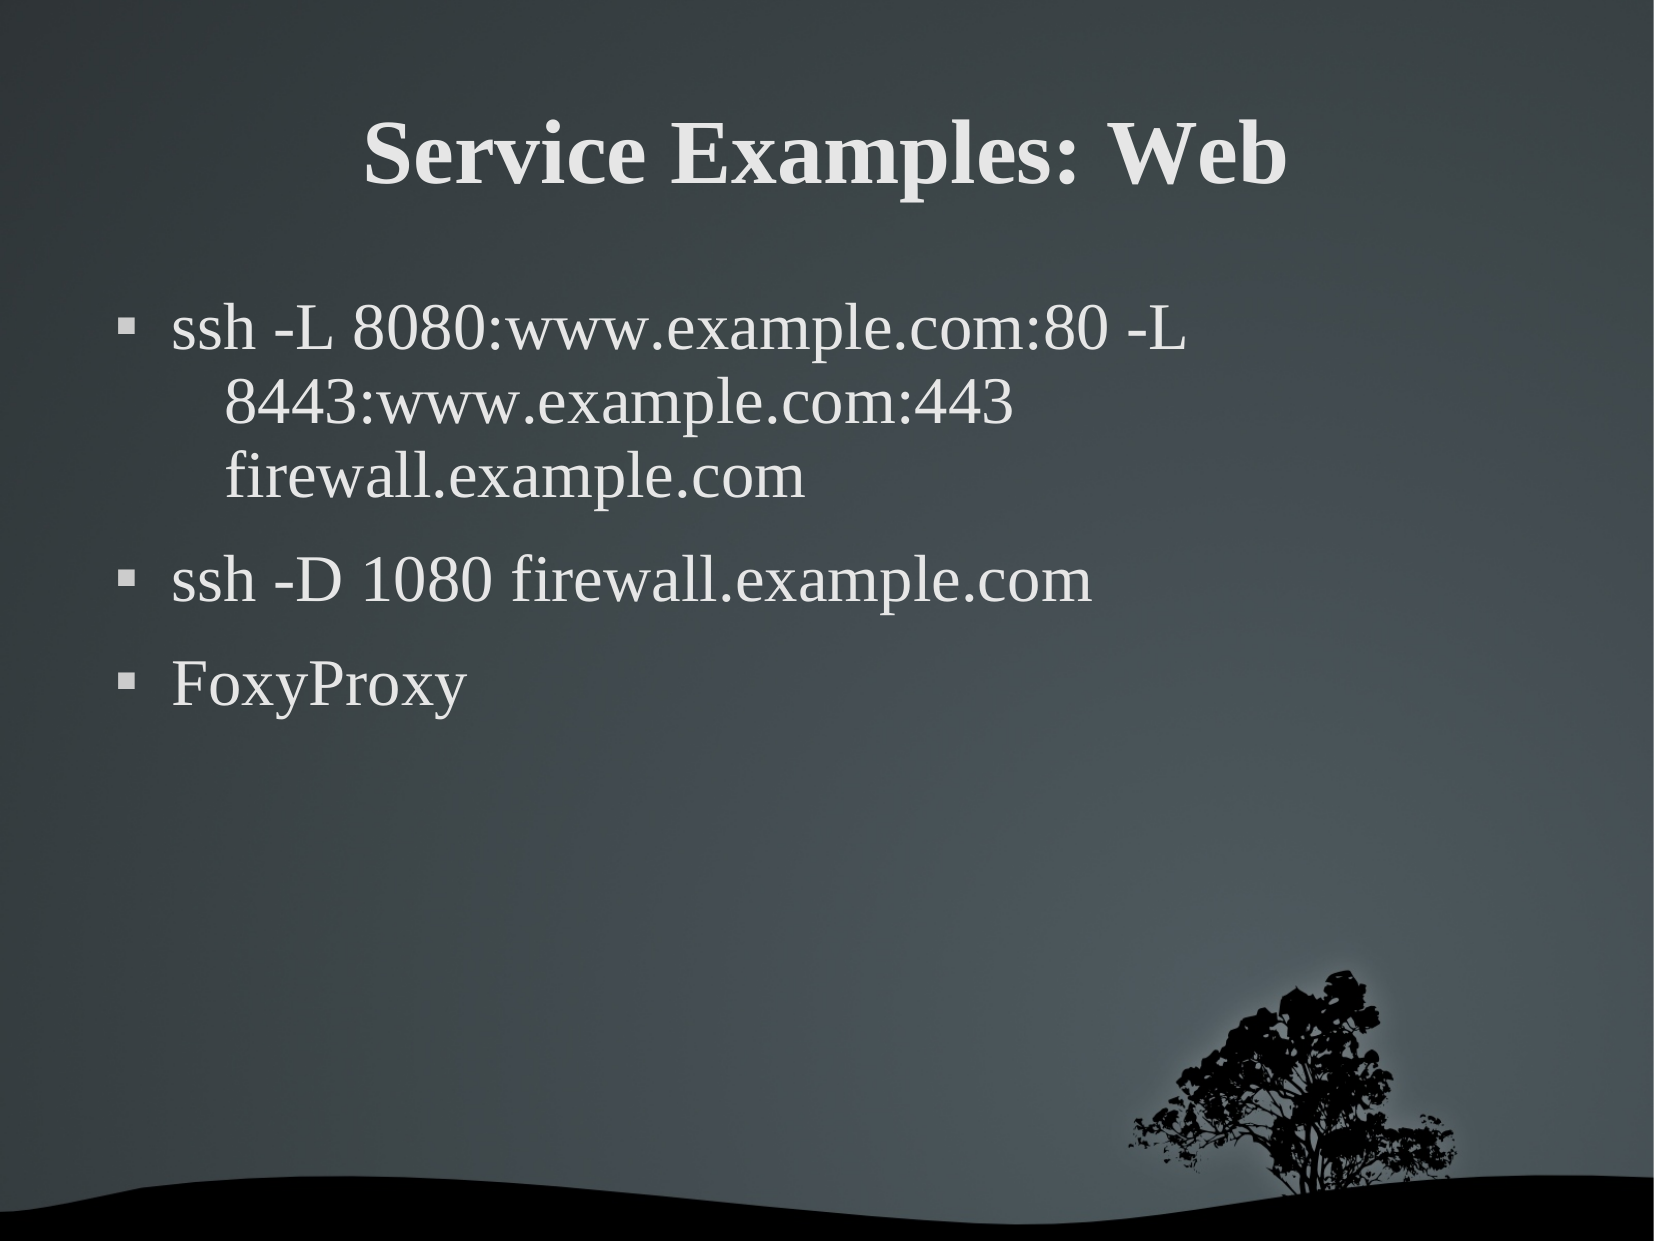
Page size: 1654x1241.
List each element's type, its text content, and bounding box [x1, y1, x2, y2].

picture [0, 0, 1654, 1241]
list ssh -L 8080:www.example.com:80 -L 8443:www.example.com:443 firewall.example.com ssh -D 1080 firewall.example.com FoxyProxy [82, 290, 1571, 1109]
title Service Examples: Web [82, 49, 1571, 257]
